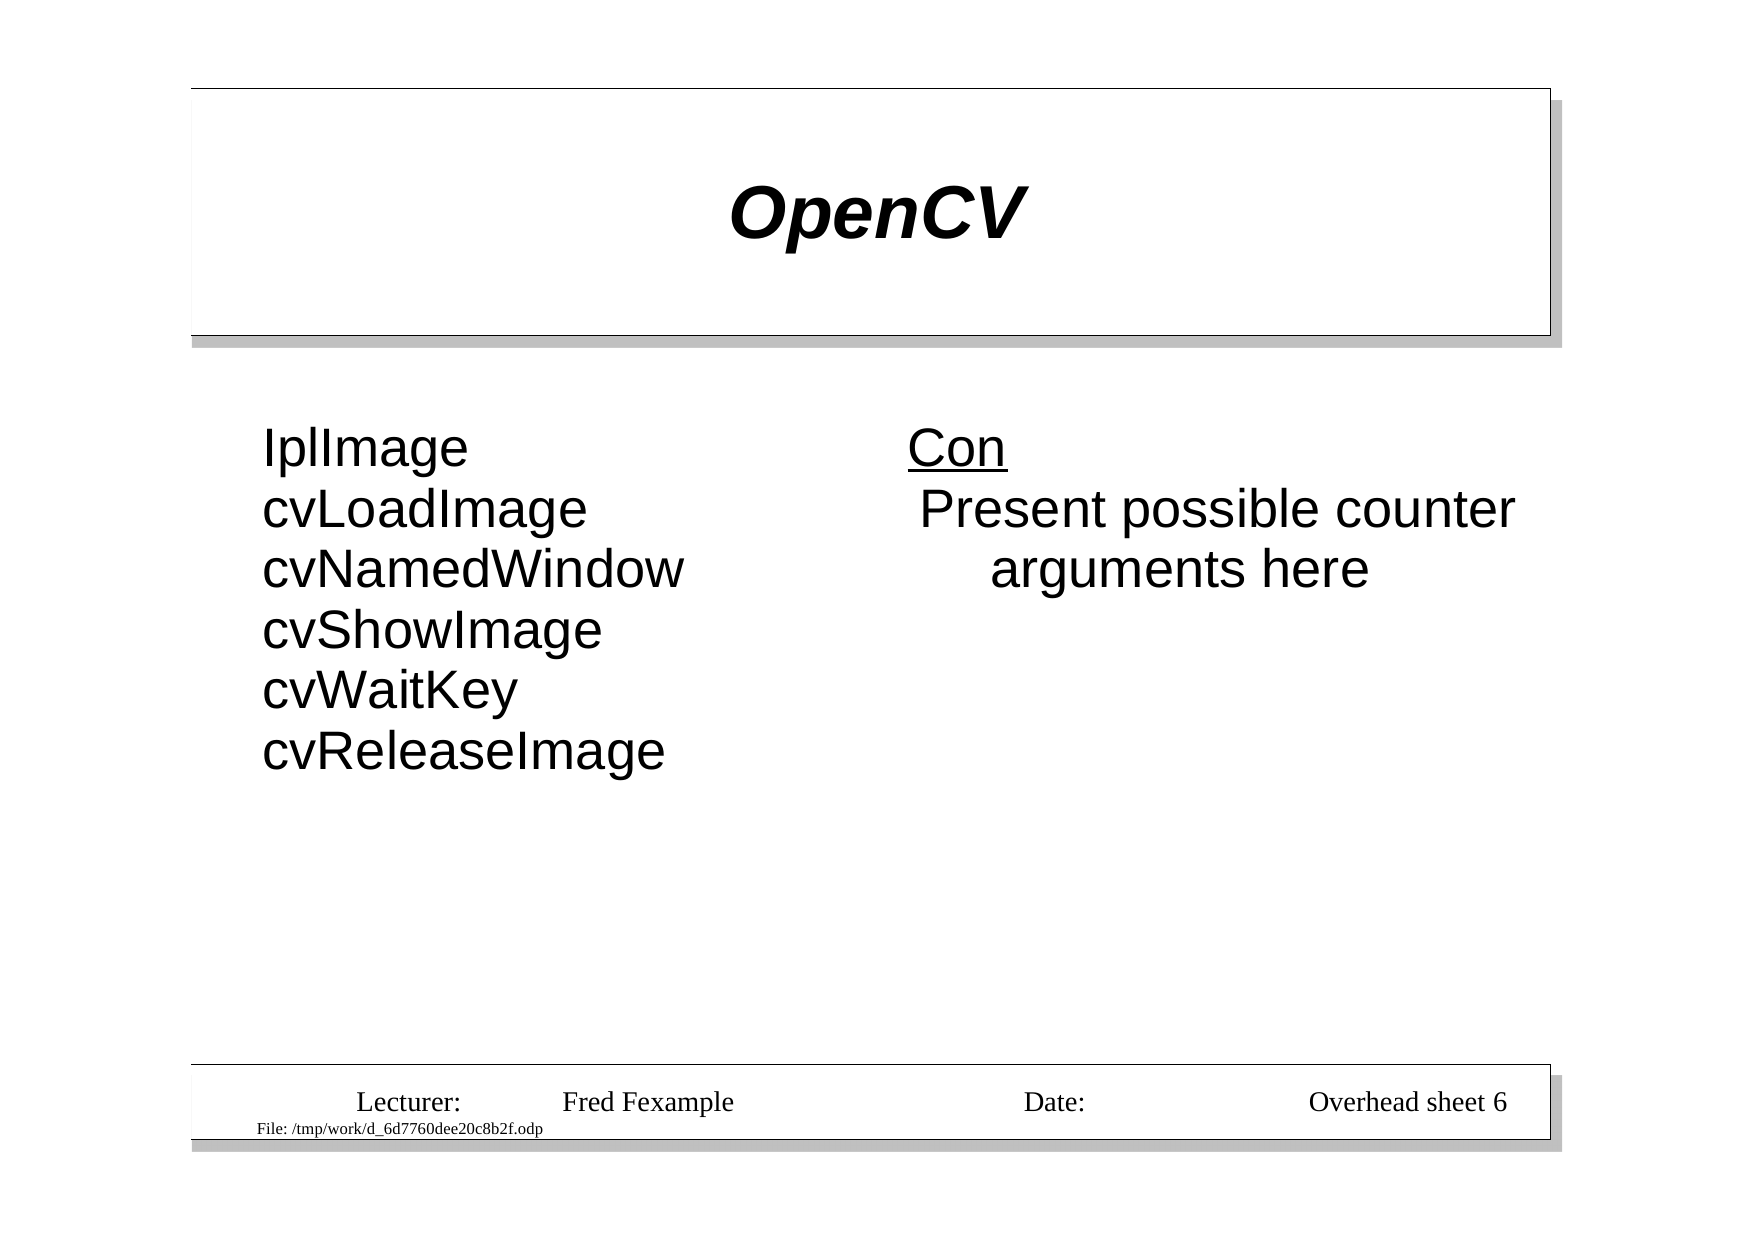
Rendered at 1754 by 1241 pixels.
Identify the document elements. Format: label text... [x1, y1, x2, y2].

title OpenCV [191, 88, 1562, 337]
list IplImage cvLoadImage cvNamedWindow cvShowImage cvWaitKey cvReleaseImage [250, 417, 890, 957]
list Con Present possible counter arguments here [907, 417, 1563, 1006]
